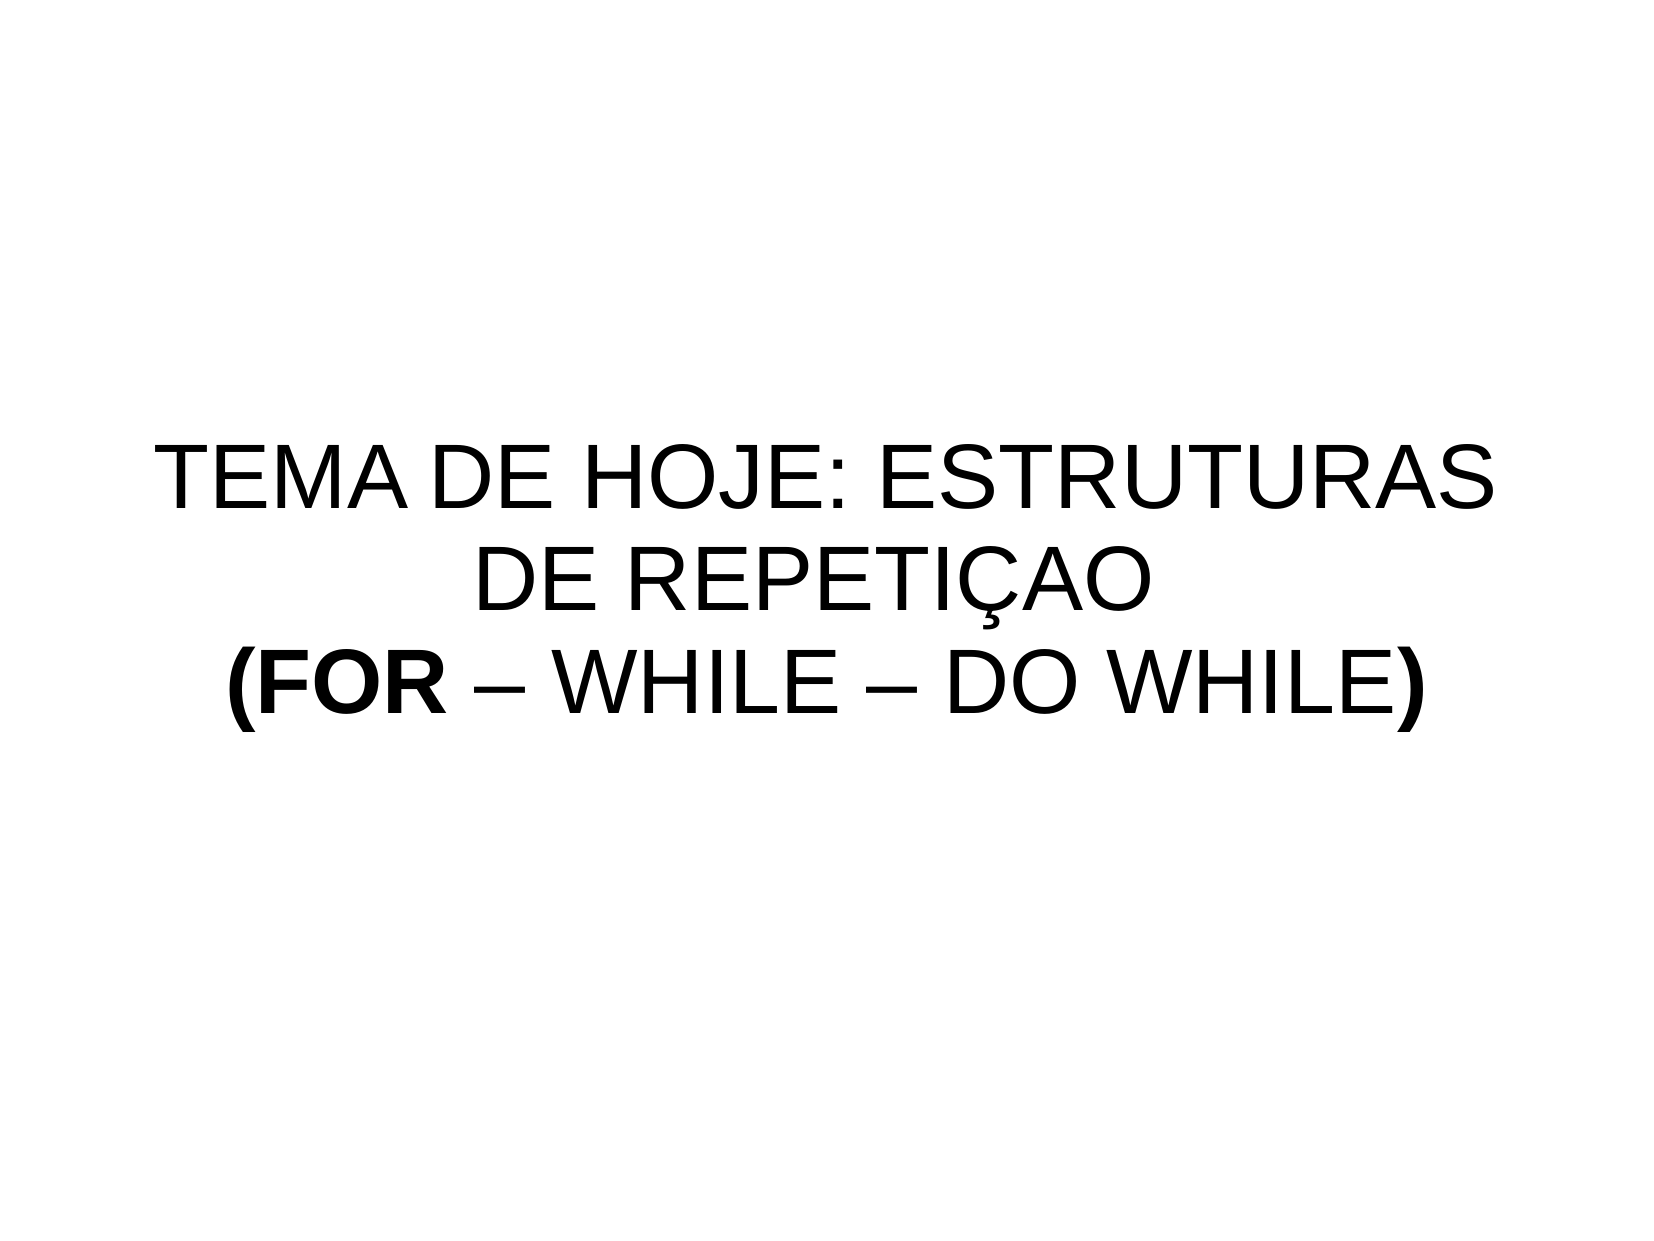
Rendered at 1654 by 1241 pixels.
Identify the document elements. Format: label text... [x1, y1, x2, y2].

subtitle TEMA DE HOJE: ESTRUTURAS DE REPETIÇAO (FOR – WHILE – DO WHILE) [82, 49, 1571, 1109]
